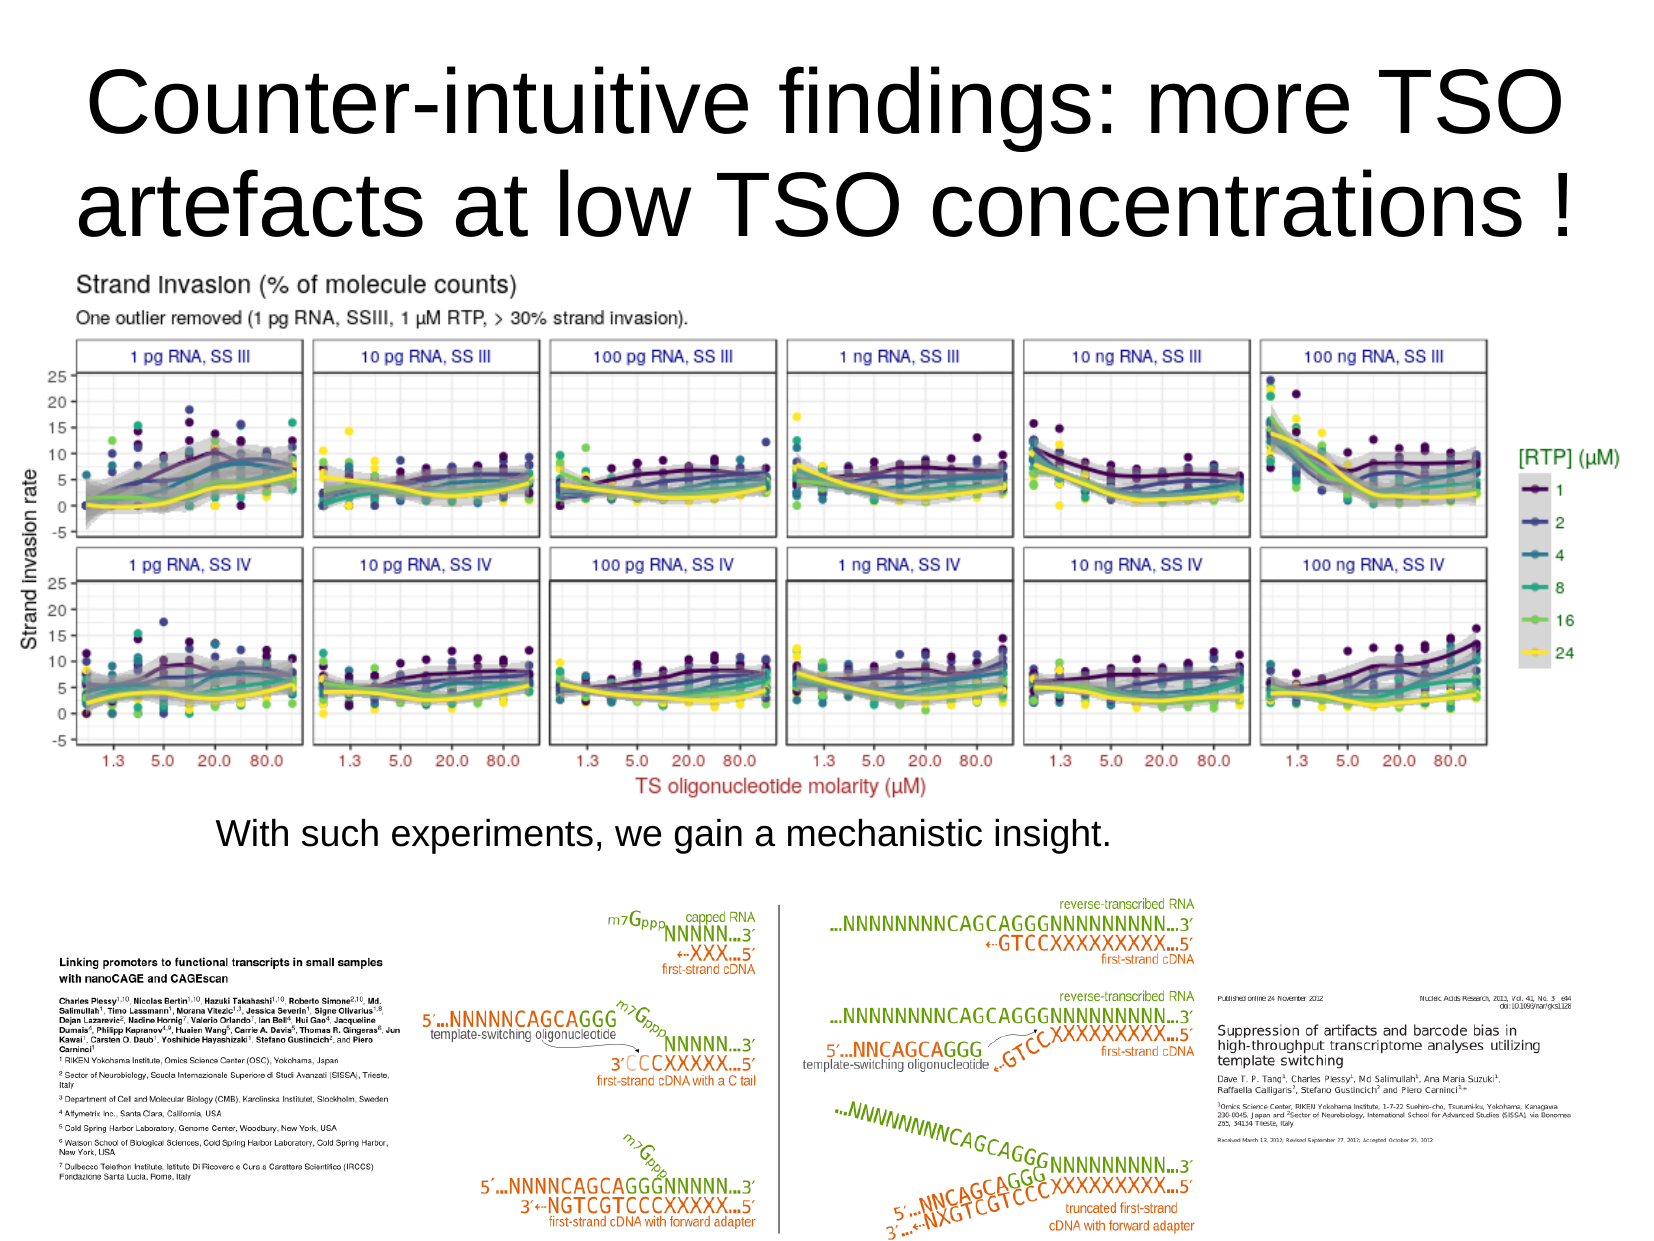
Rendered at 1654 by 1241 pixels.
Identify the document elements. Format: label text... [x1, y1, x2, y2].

picture [59, 898, 1571, 1240]
text_box With such experiments, we gain a mechanistic insight. [200, 805, 1359, 863]
title Counter-intuitive findings: more TSO artefacts at low TSO concentrations ! [59, 0, 1595, 265]
picture [11, 265, 1642, 810]
